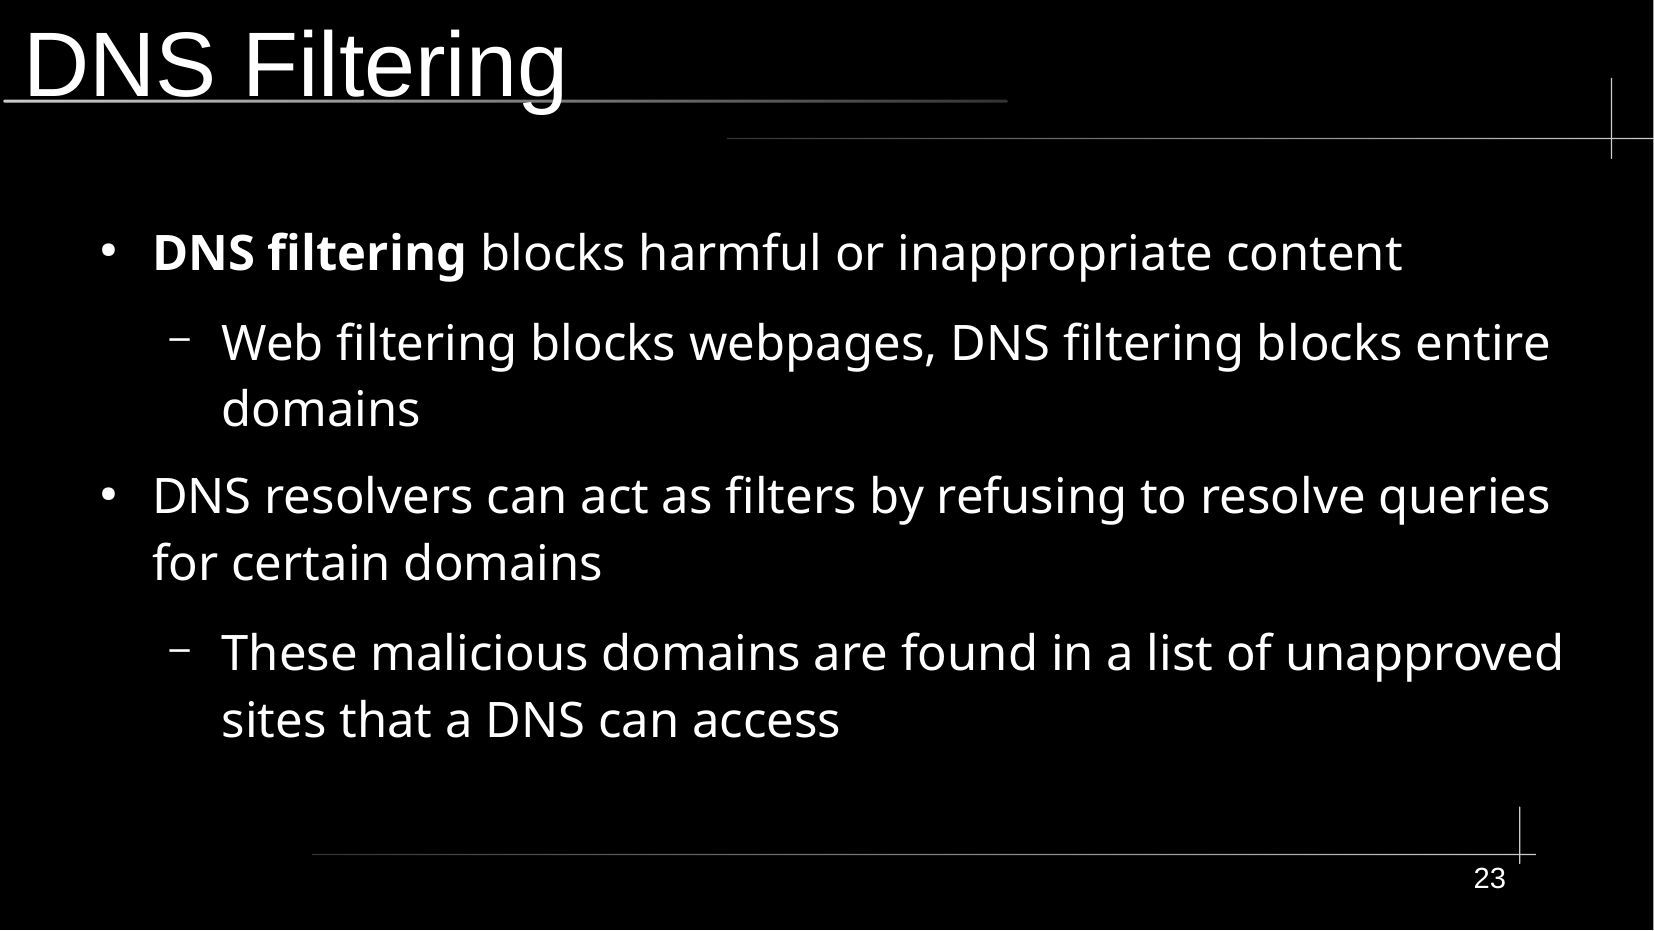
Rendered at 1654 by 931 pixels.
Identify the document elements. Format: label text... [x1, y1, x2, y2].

title DNS Filtering [23, 11, 1589, 119]
list DNS filtering blocks harmful or inappropriate content Web filtering blocks webpages, DNS filtering blocks entire domains DNS resolvers can act as filters by refusing to resolve queries for certain domains These malicious domains are found in a list of unapproved sites that a DNS can access [82, 217, 1571, 758]
